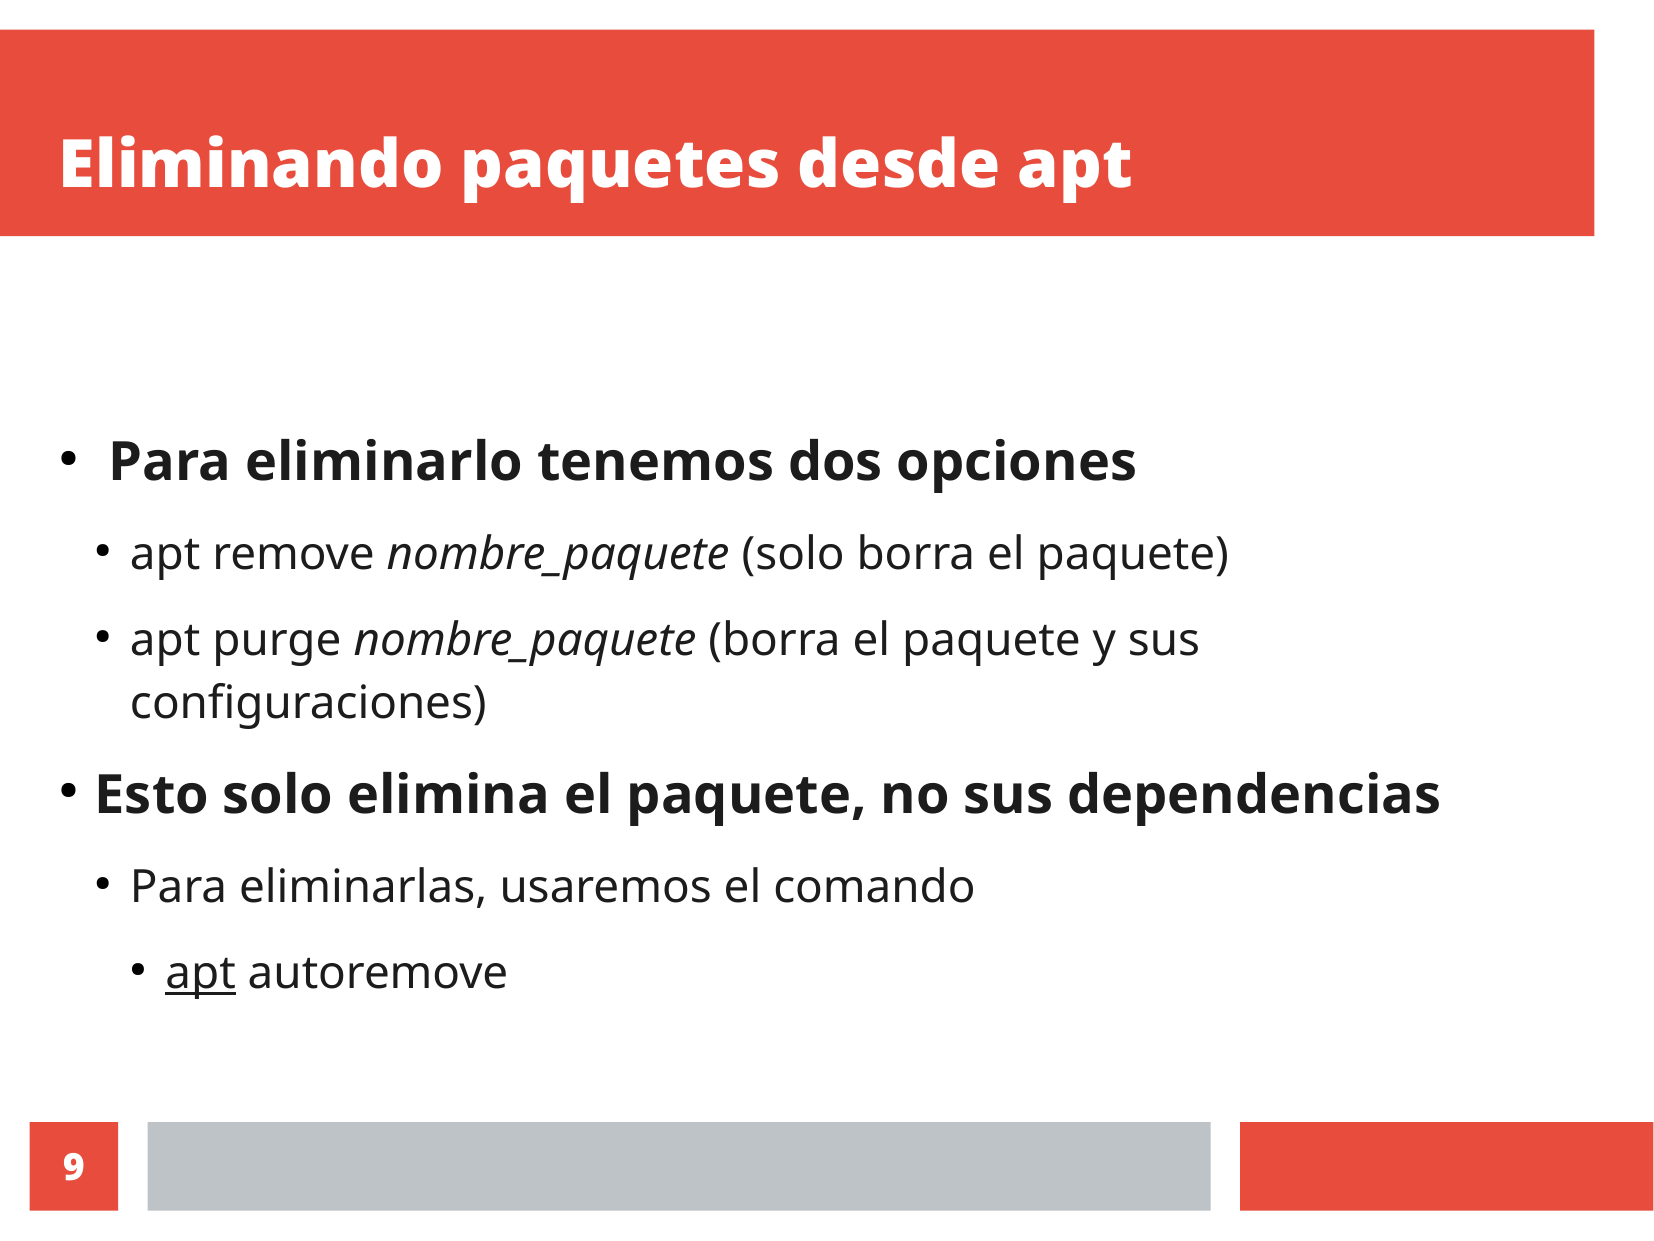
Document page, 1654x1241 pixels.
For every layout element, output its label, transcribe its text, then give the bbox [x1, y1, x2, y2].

title Eliminando paquetes desde apt [59, 59, 1595, 207]
list Para eliminarlo tenemos dos opciones apt remove nombre_paquete (solo borra el paquete) apt purge nombre_paquete (borra el paquete y sus configuraciones) Esto solo elimina el paquete, no sus dependencias Para eliminarlas, usaremos el comando apt autoremove [59, 324, 1565, 1093]
